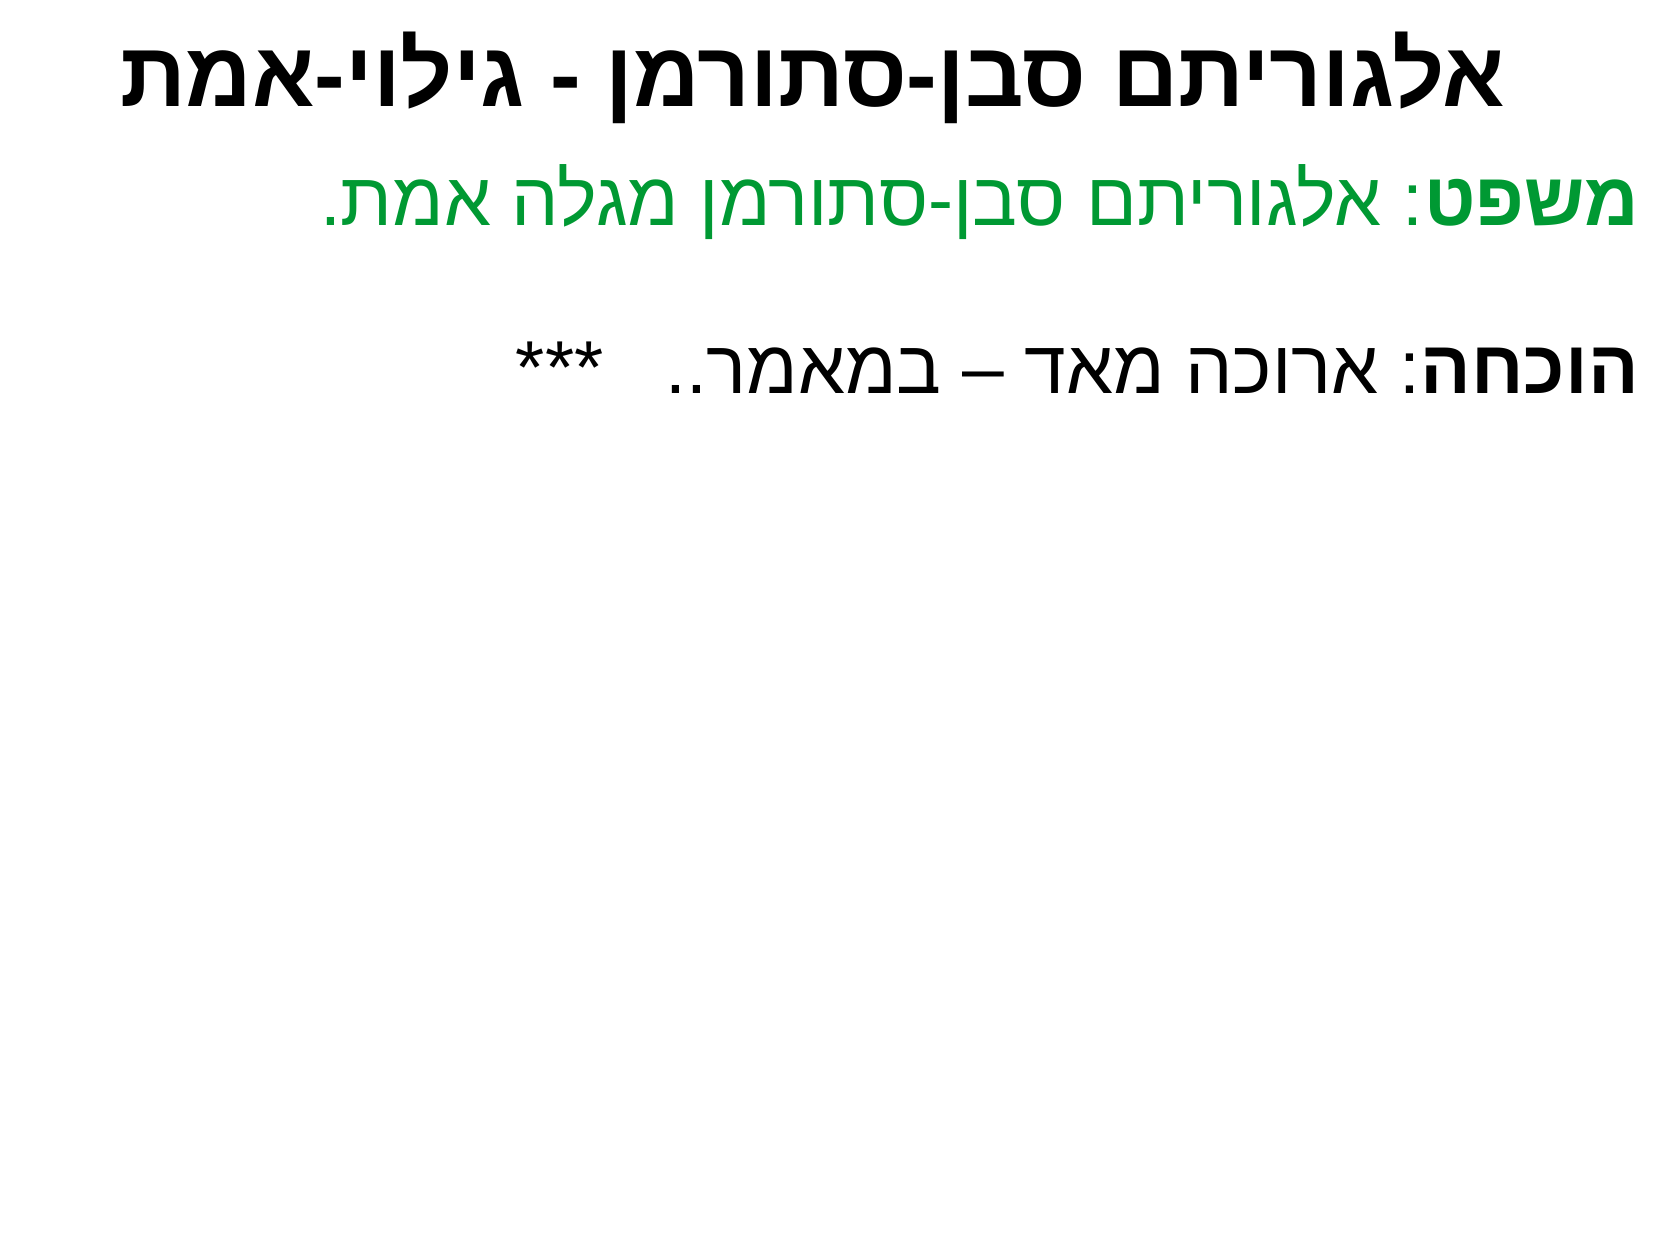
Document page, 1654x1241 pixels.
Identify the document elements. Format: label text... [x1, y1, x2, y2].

text_box משפט: אלגוריתם סבן-סתורמן מגלה אמת. הוכחה: ארוכה מאד – במאמר.. *** [0, 150, 1654, 1126]
title אלגוריתם סבן-סתורמן - גילוי-אמת [97, 0, 1531, 150]
